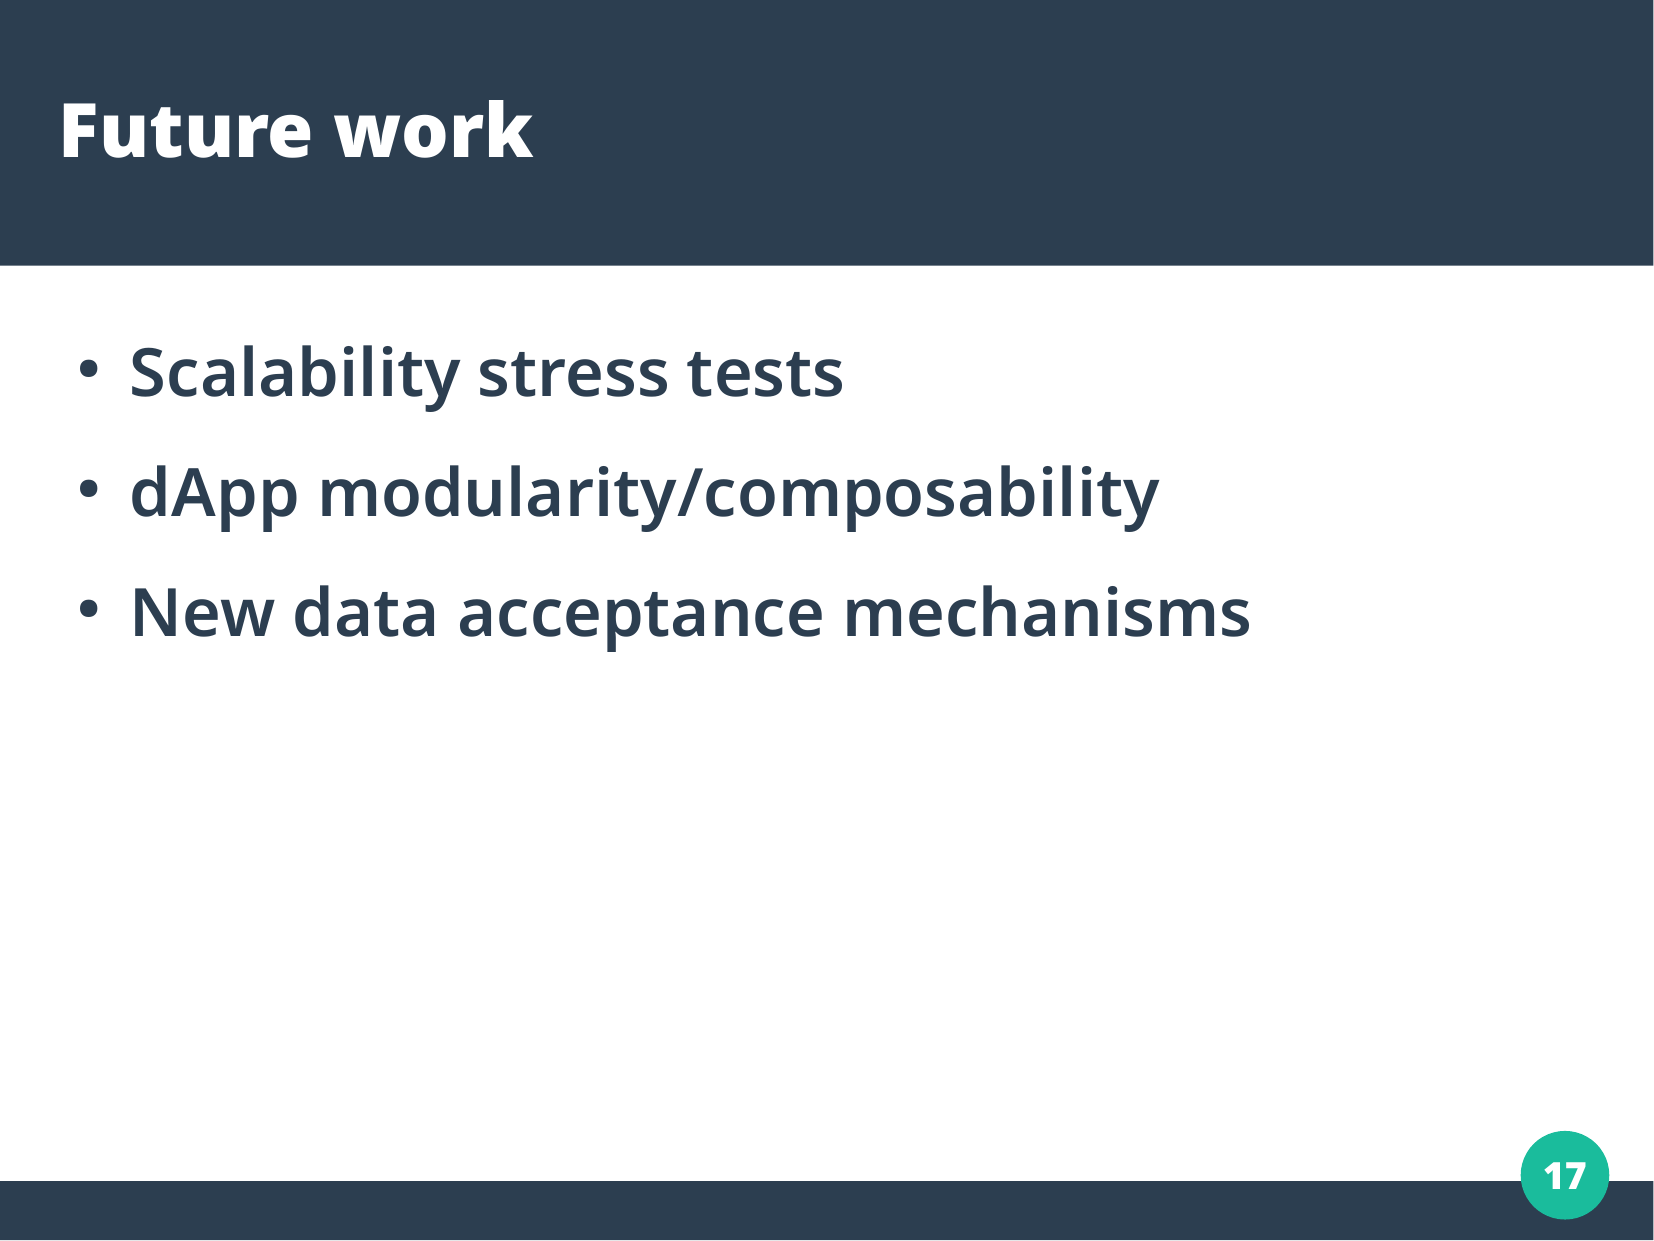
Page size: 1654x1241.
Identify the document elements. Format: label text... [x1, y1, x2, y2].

title Future work [59, 49, 1595, 207]
list Scalability stress tests dApp modularity/composability New data acceptance mechanisms [59, 324, 1595, 1152]
